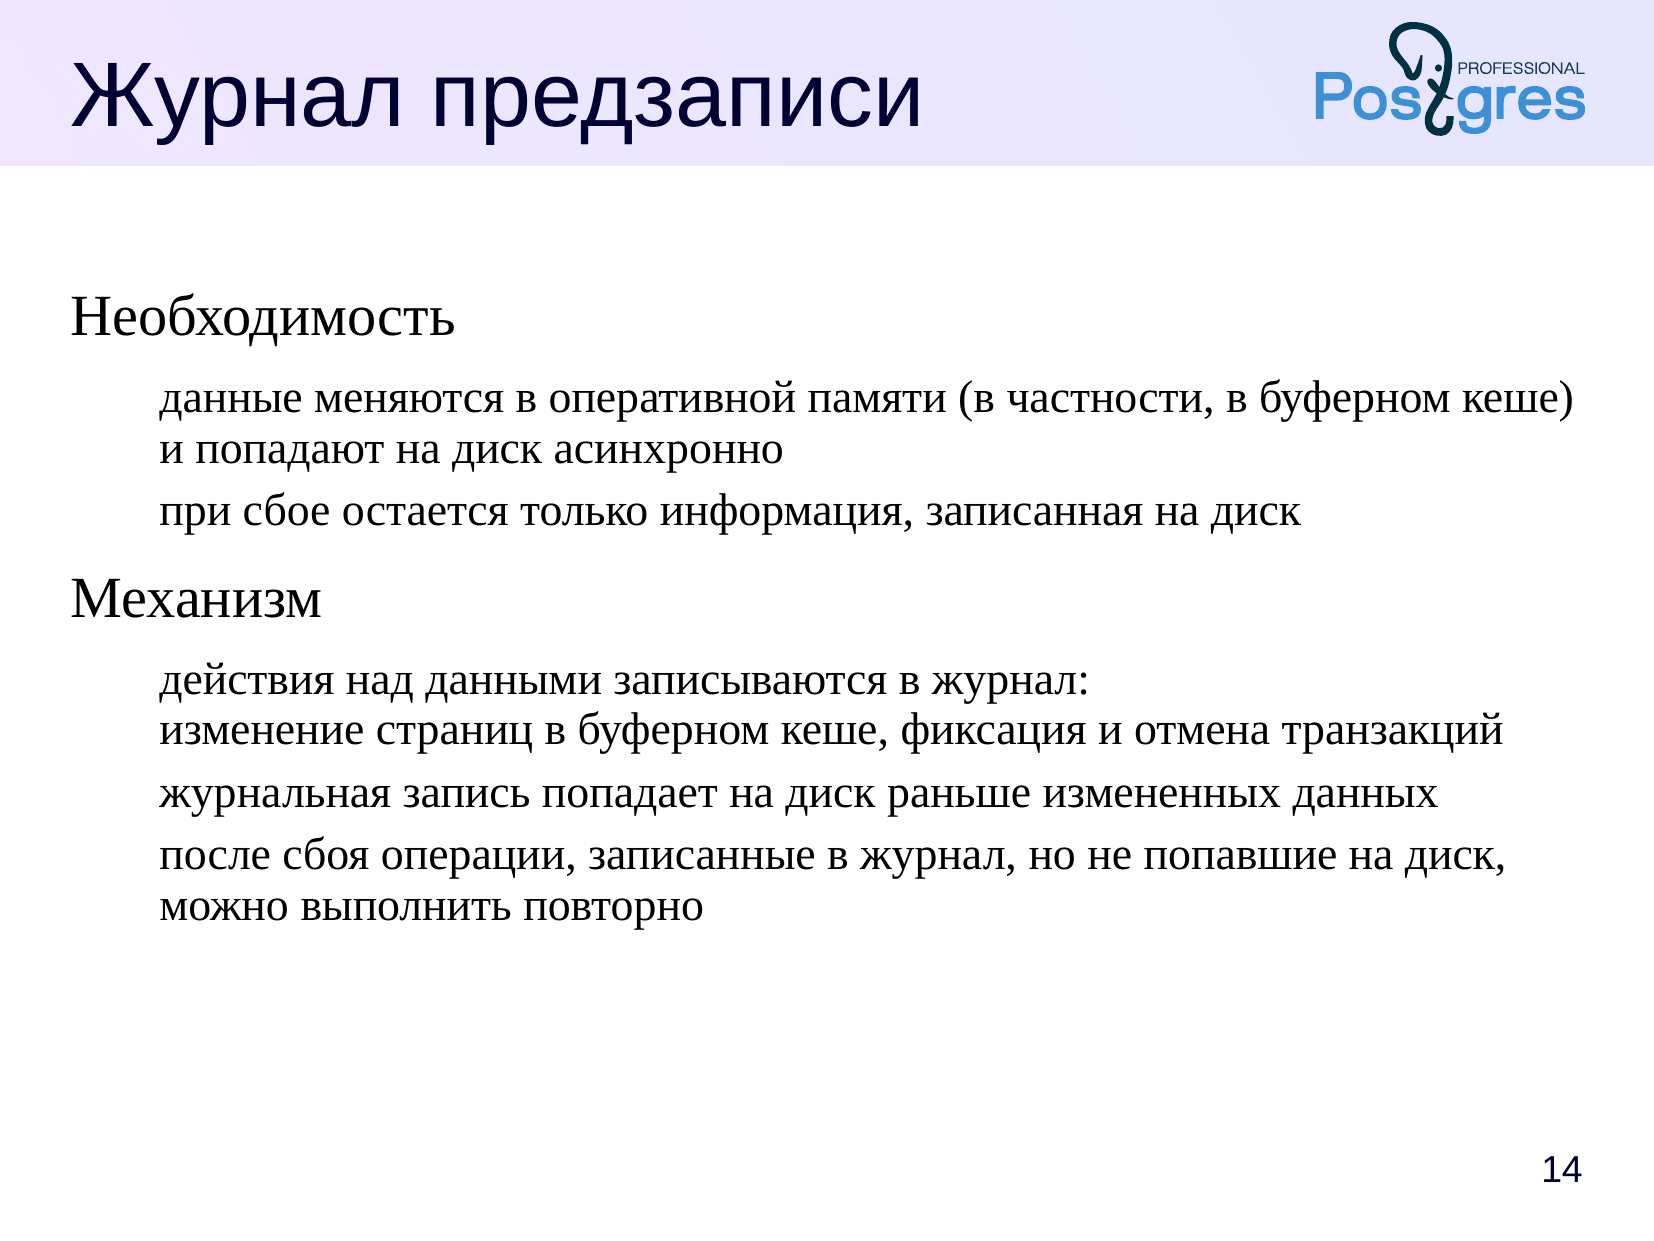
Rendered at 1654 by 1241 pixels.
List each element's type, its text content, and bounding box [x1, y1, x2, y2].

list Необходимость данные меняются в оперативной памяти (в частности, в буферном кеше) и попадают на диск асинхронно при сбое остается только информация, записанная на диск Механизм действия над данными записываются в журнал: изменение страниц в буферном кеше, фиксация и отмена транзакций журнальная запись попадает на диск раньше измененных данных после сбоя операции, записанные в журнал, но не попавшие на диск, можно выполнить повторно [70, 283, 1583, 1141]
title Журнал предзаписи [70, 43, 1241, 147]
